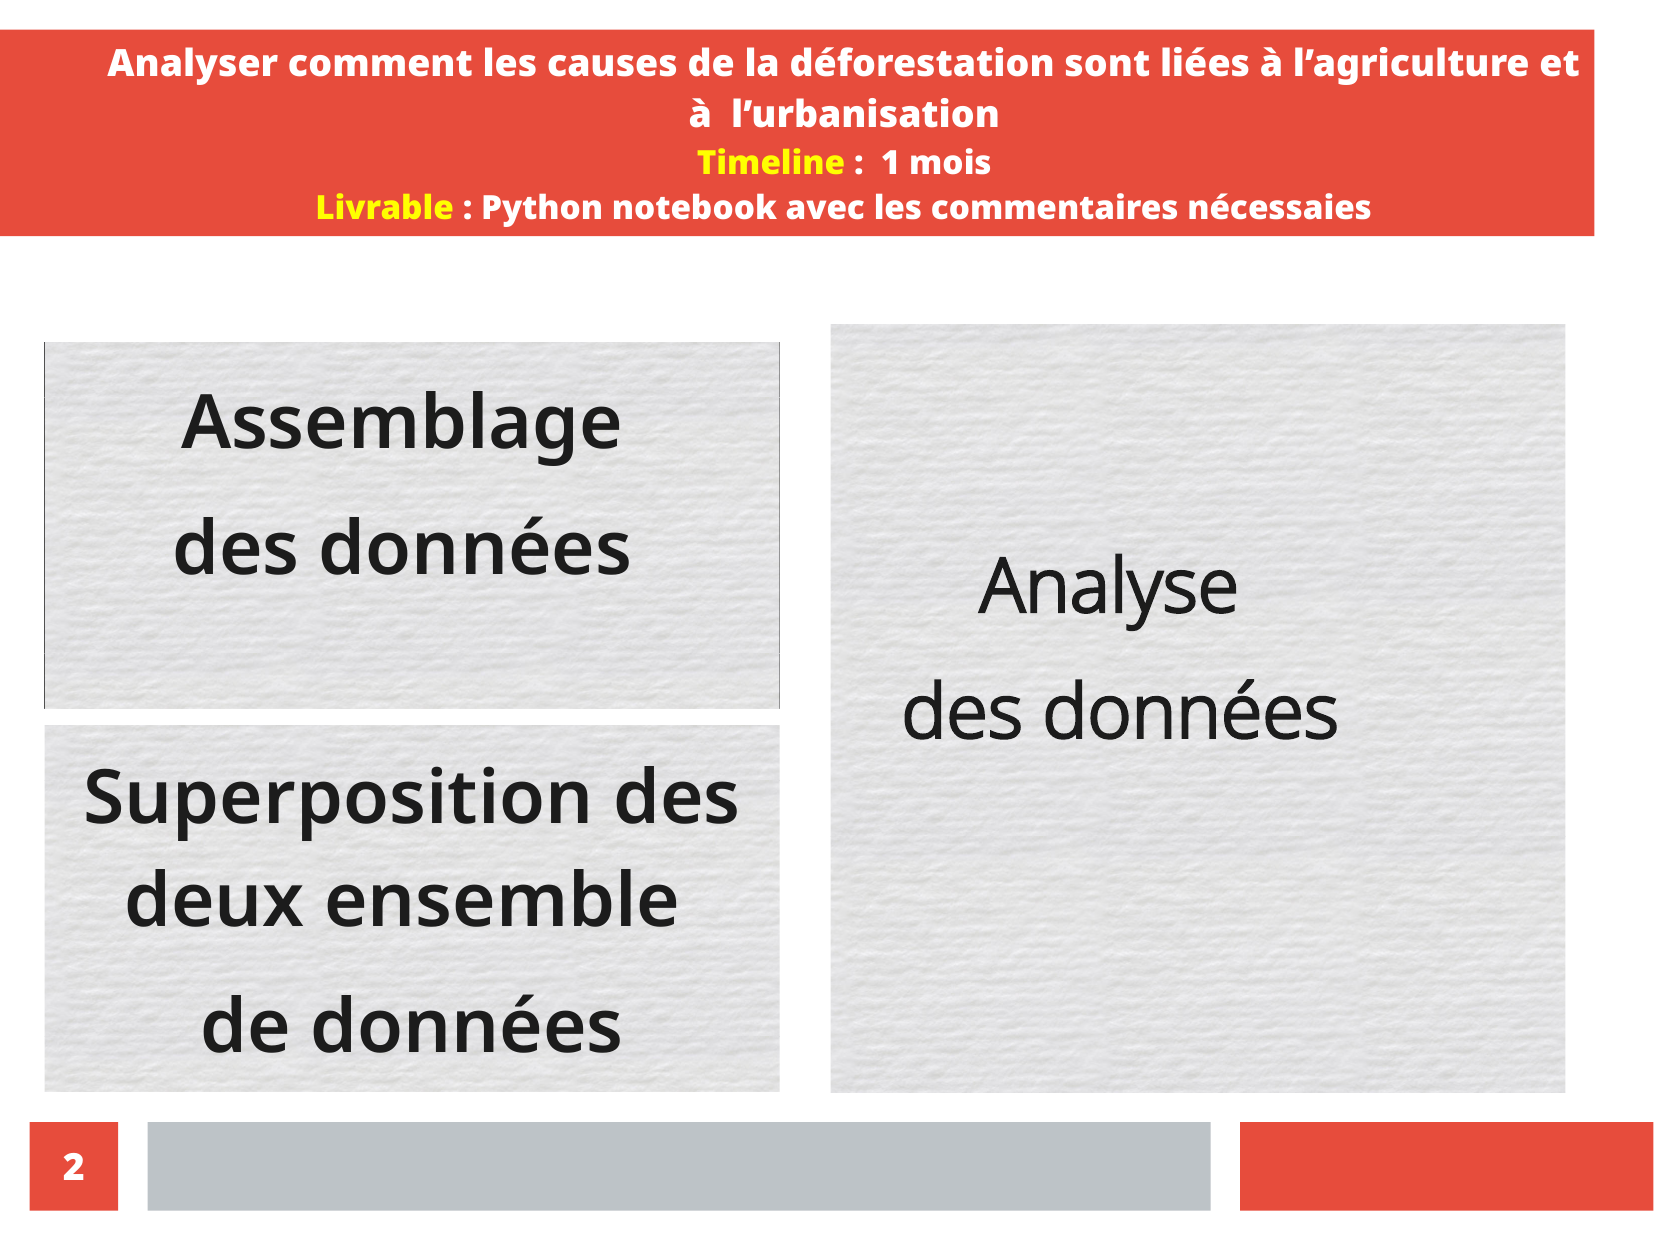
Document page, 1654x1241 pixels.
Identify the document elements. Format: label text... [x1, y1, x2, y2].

title Analyser comment les causes de la déforestation sont liées à l’agriculture et à l’urbanisation Timeline : 1 mois Livrable : Python notebook avec les commentaires nécessaies [59, 59, 1595, 207]
list Analyse des données [830, 324, 1566, 1093]
list Assemblage des données [44, 342, 780, 709]
list Superposition des deux ensemble de données [44, 725, 780, 1092]
